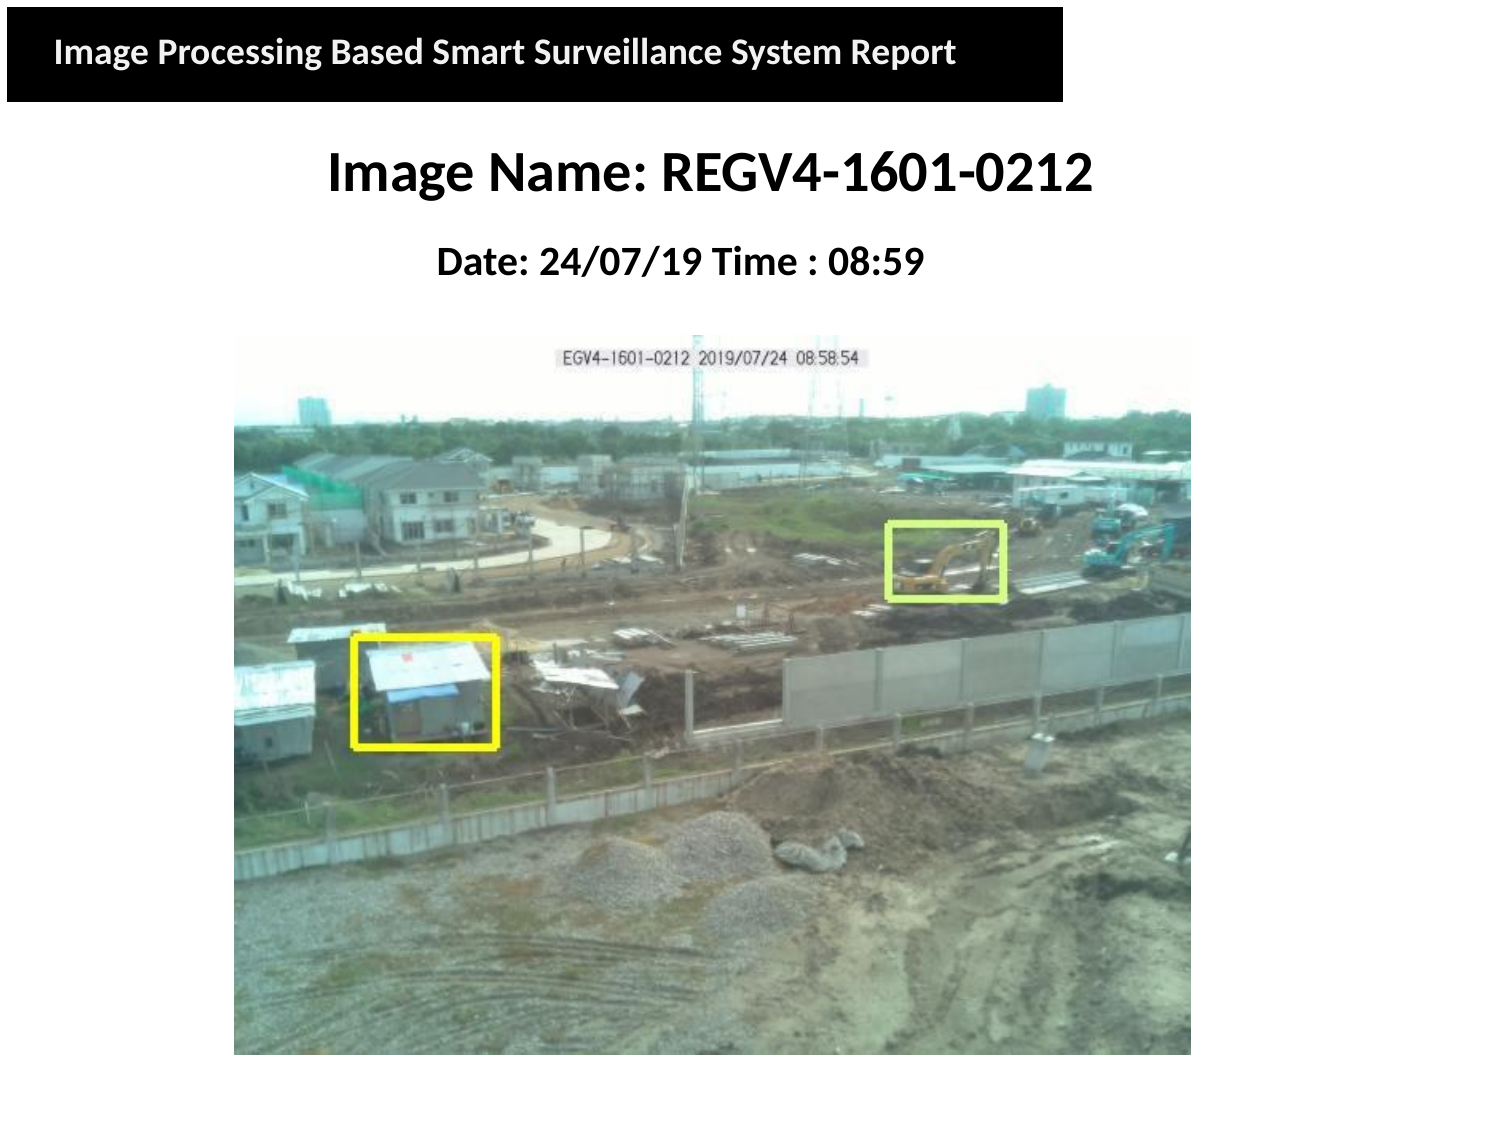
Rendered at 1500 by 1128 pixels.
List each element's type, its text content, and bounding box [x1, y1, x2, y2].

picture [234, 335, 1191, 1055]
picture [7, 7, 1063, 102]
text_box Date: 24/07/19 Time : 08:59 [421, 234, 1360, 547]
text_box Image Name: REGV4-1601-0212 [312, 140, 1251, 335]
text_box Image Processing Based Smart Surveillance System Report [39, 23, 977, 180]
